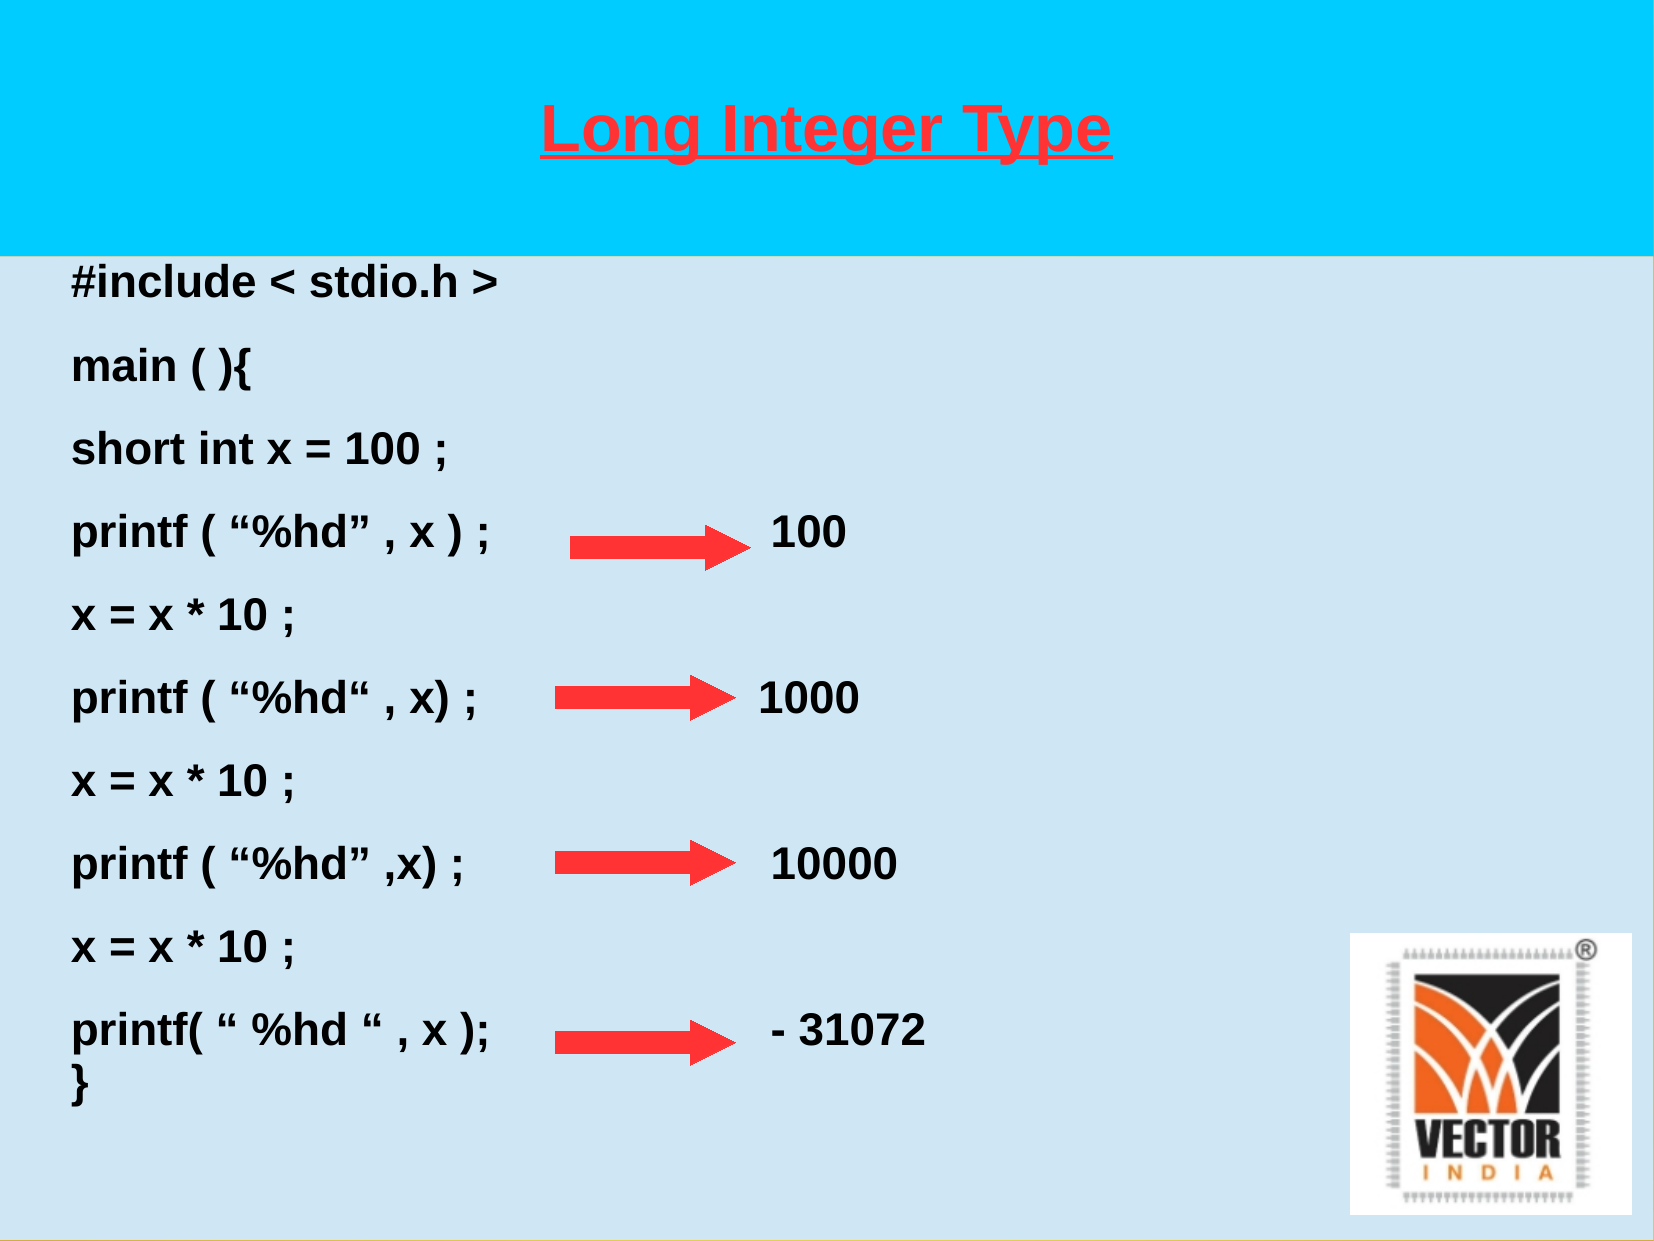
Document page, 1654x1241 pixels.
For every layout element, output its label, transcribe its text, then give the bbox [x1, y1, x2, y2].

list #include < stdio.h > main ( ){ short int x = 100 ; printf ( “%hd” , x ) ; 100 x = x * 10 ; printf ( “%hd“ , x) ; 1000 x = x * 10 ; printf ( “%hd” ,x) ; 10000 x = x * 10 ; printf( “ %hd “ , x ); - 31072 } [0, 256, 1654, 1241]
text_box [555, 840, 736, 886]
text_box [555, 675, 736, 721]
title Long Integer Type [0, 0, 1654, 256]
picture [1350, 933, 1632, 1216]
text_box [555, 1020, 736, 1066]
text_box [570, 525, 751, 571]
